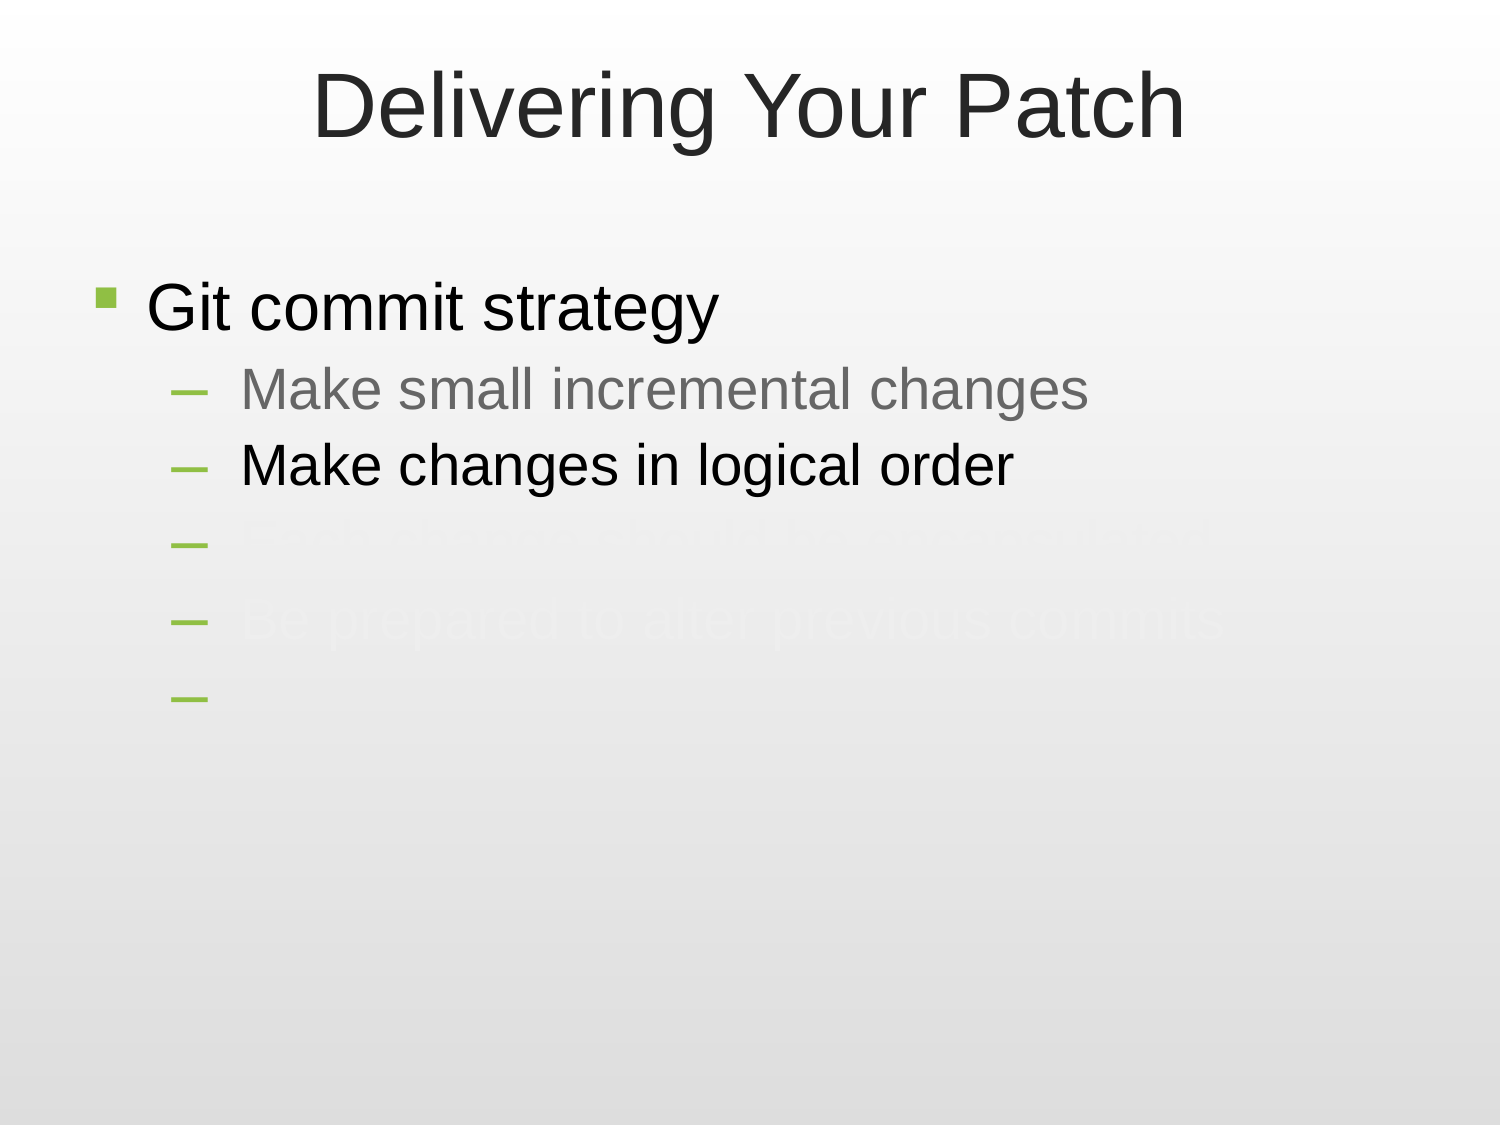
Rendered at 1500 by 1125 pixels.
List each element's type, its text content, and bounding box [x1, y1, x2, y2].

list Git commit strategy Make small incremental changes Make changes in logical order Each change should be encapsulated Be prepared to alter previous commits [75, 262, 1425, 1005]
title Delivering Your Patch [75, 19, 1425, 191]
